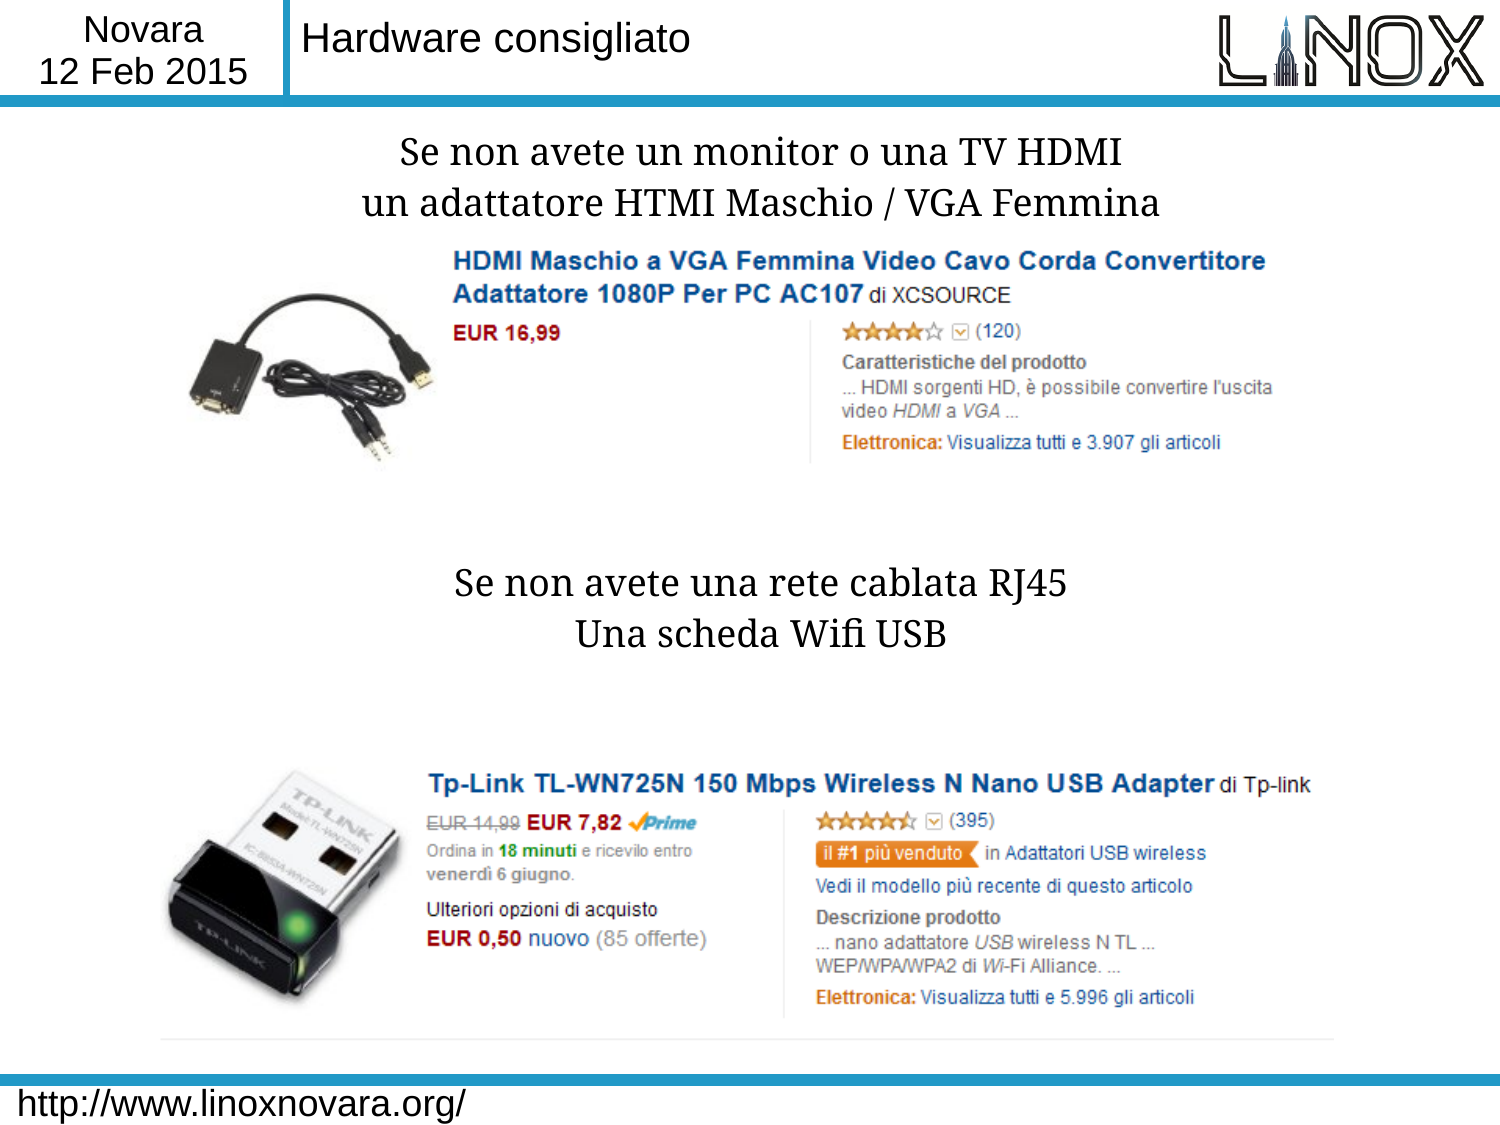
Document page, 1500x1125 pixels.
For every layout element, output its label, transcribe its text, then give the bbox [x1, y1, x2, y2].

text_box Se non avete una rete cablata RJ45 Una scheda Wifi USB [34, 548, 1489, 650]
list Hardware consigliato [286, 7, 1312, 83]
picture [173, 237, 1312, 473]
text_box Se non avete un monitor o una TV HDMI un adattatore HTMI Maschio / VGA Femmina [34, 118, 1489, 219]
picture [0, 1074, 1500, 1086]
picture [0, 0, 1500, 107]
picture [153, 755, 1334, 1045]
